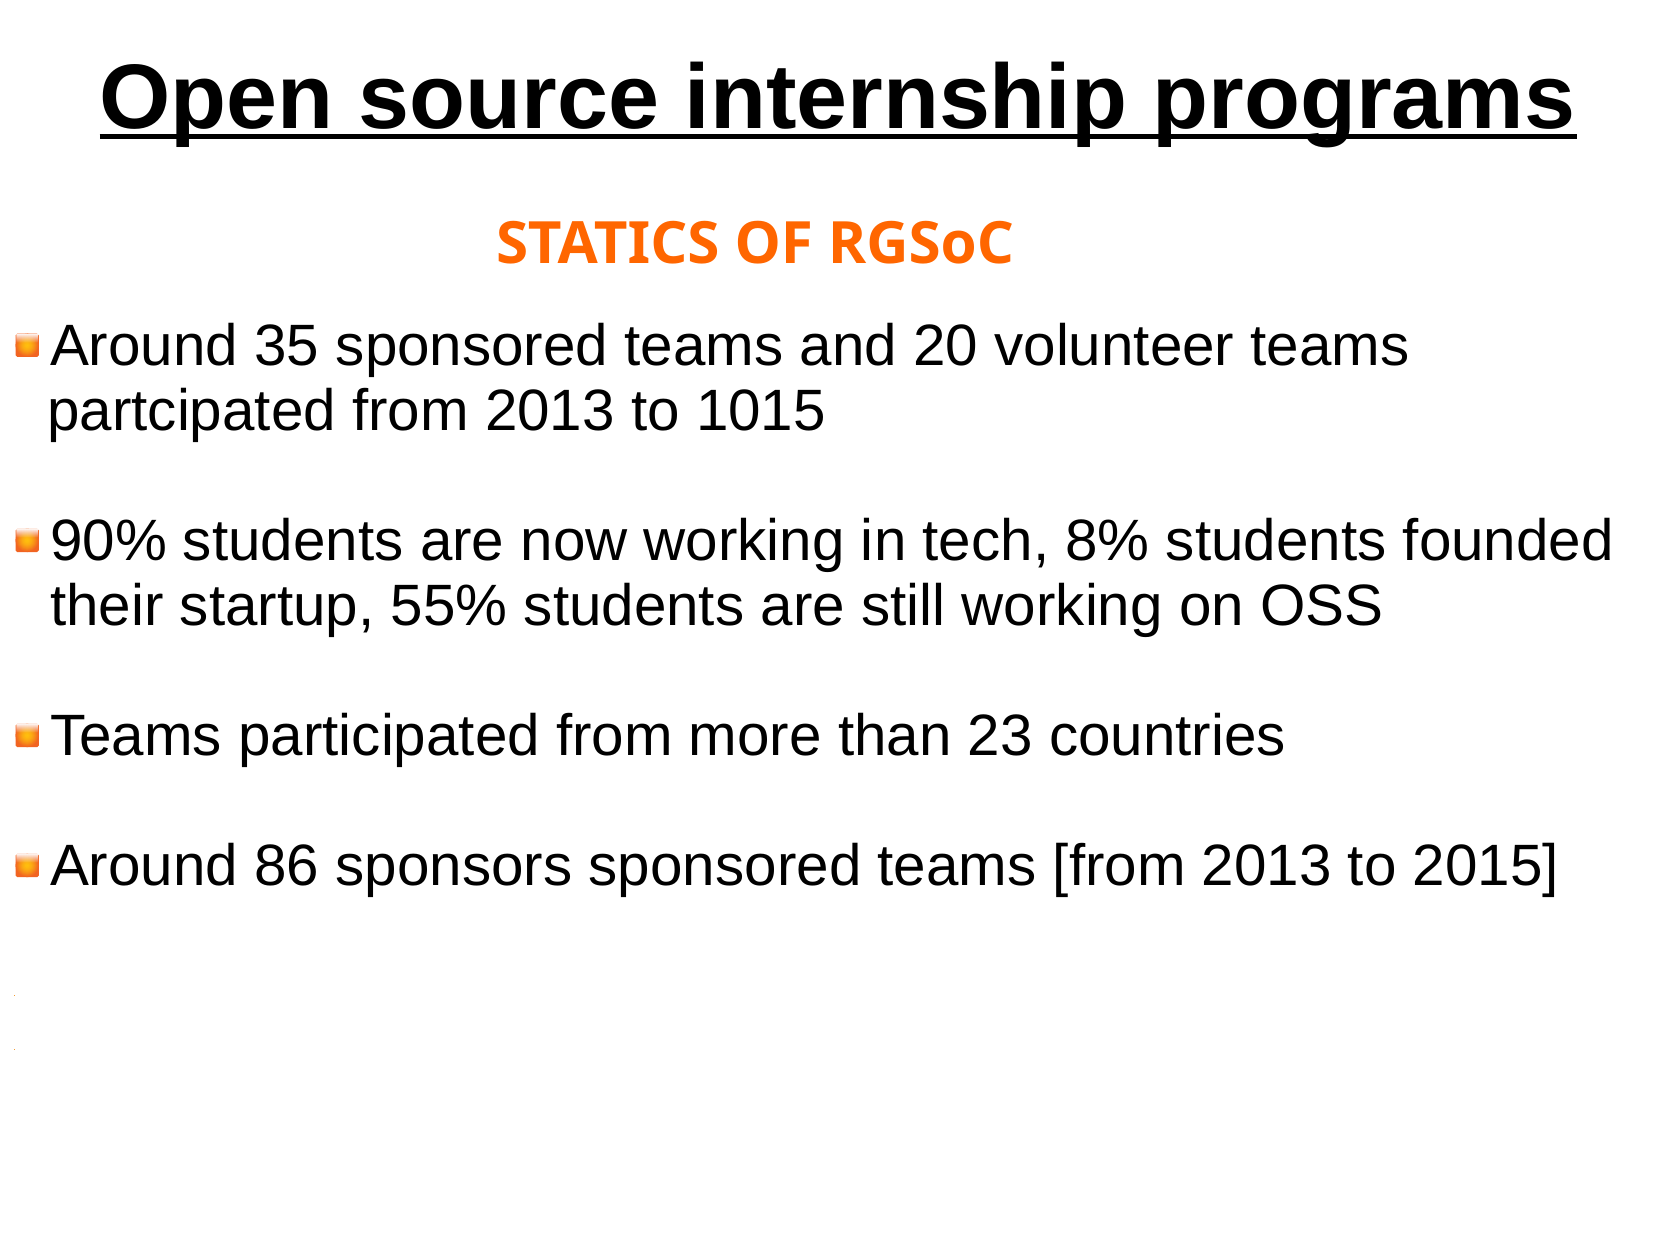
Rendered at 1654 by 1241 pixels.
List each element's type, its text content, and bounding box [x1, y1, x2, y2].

list STATICS OF RGSoC [0, 200, 1642, 305]
title Open source internship programs [94, 29, 1583, 166]
text_box Around 35 sponsored teams and 20 volunteer teams partcipated from 2013 to 1015 90% students are now working in tech, 8% students founded their startup, 55% students are still working on OSS Teams participated from more than 23 countries Around 86 sponsors sponsored teams [from 2013 to 2015] [0, 305, 1654, 1241]
